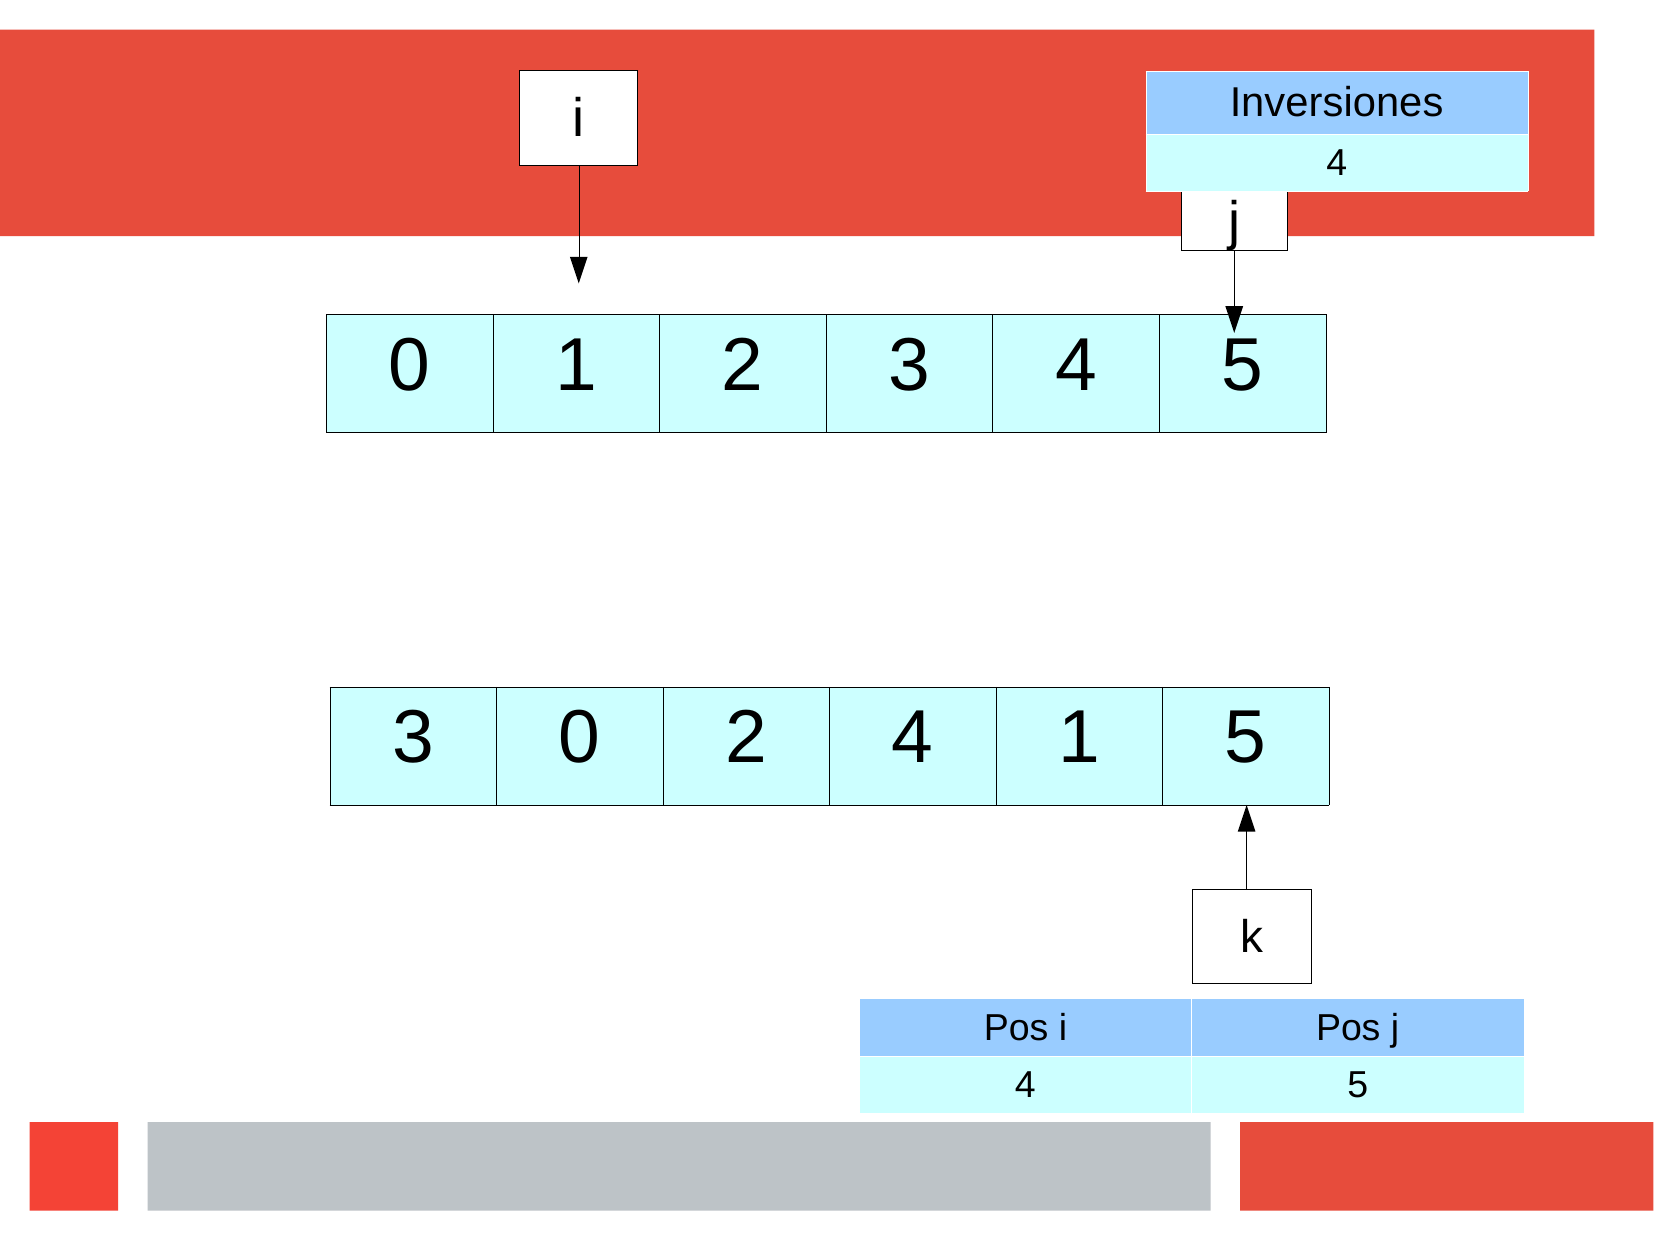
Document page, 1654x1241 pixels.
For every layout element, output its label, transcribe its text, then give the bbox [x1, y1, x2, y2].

table_header Inversiones [1147, 72, 1528, 134]
table_header Pos i [860, 999, 1191, 1056]
text_box j [1181, 192, 1288, 251]
table_header 2 [660, 315, 826, 432]
table_cell 5 [1192, 1057, 1524, 1113]
table_header 3 [827, 315, 992, 432]
table_header 4 [993, 315, 1159, 432]
table_cell 4 [860, 1057, 1191, 1113]
text_box i [519, 70, 638, 166]
table_header 0 [327, 315, 493, 432]
table_cell 4 [1147, 135, 1528, 191]
table_header 1 [494, 315, 659, 432]
table_header 0 [497, 688, 663, 805]
table_header 2 [664, 688, 829, 805]
table_header 5 [1163, 688, 1329, 805]
text_box k [1192, 889, 1312, 984]
table_header 4 [830, 688, 996, 805]
table_header 3 [331, 688, 496, 805]
table_header 1 [997, 688, 1162, 805]
table_header 5 [1160, 315, 1326, 432]
table_header Pos j [1192, 999, 1524, 1056]
